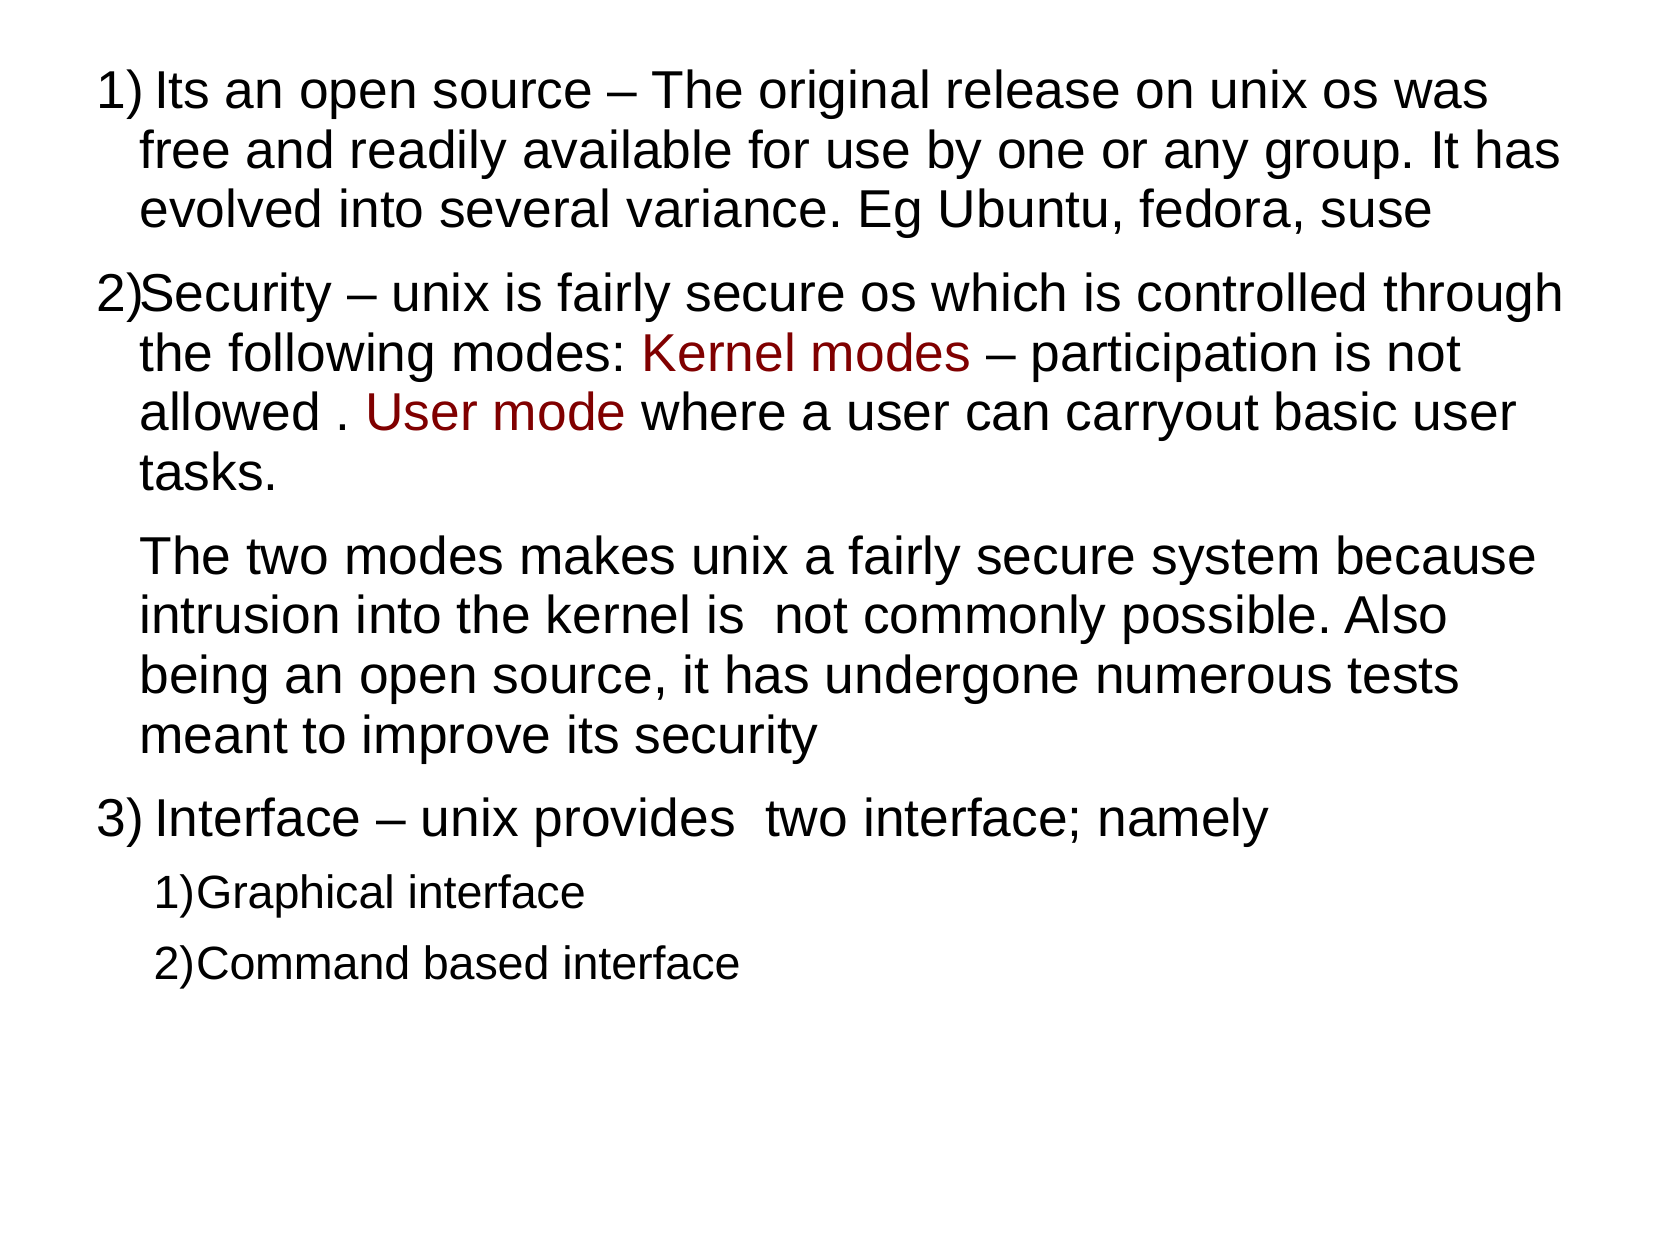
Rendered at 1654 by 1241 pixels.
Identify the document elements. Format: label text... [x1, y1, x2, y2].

list Its an open source – The original release on unix os was free and readily available for use by one or any group. It has evolved into several variance. Eg Ubuntu, fedora, suse Security – unix is fairly secure os which is controlled through the following modes: Kernel modes – participation is not allowed . User mode where a user can carryout basic user tasks. The two modes makes unix a fairly secure system because intrusion into the kernel is not commonly possible. Also being an open source, it has undergone numerous tests meant to improve its security Interface – unix provides two interface; namely Graphical interface Command based interface [82, 60, 1571, 1010]
